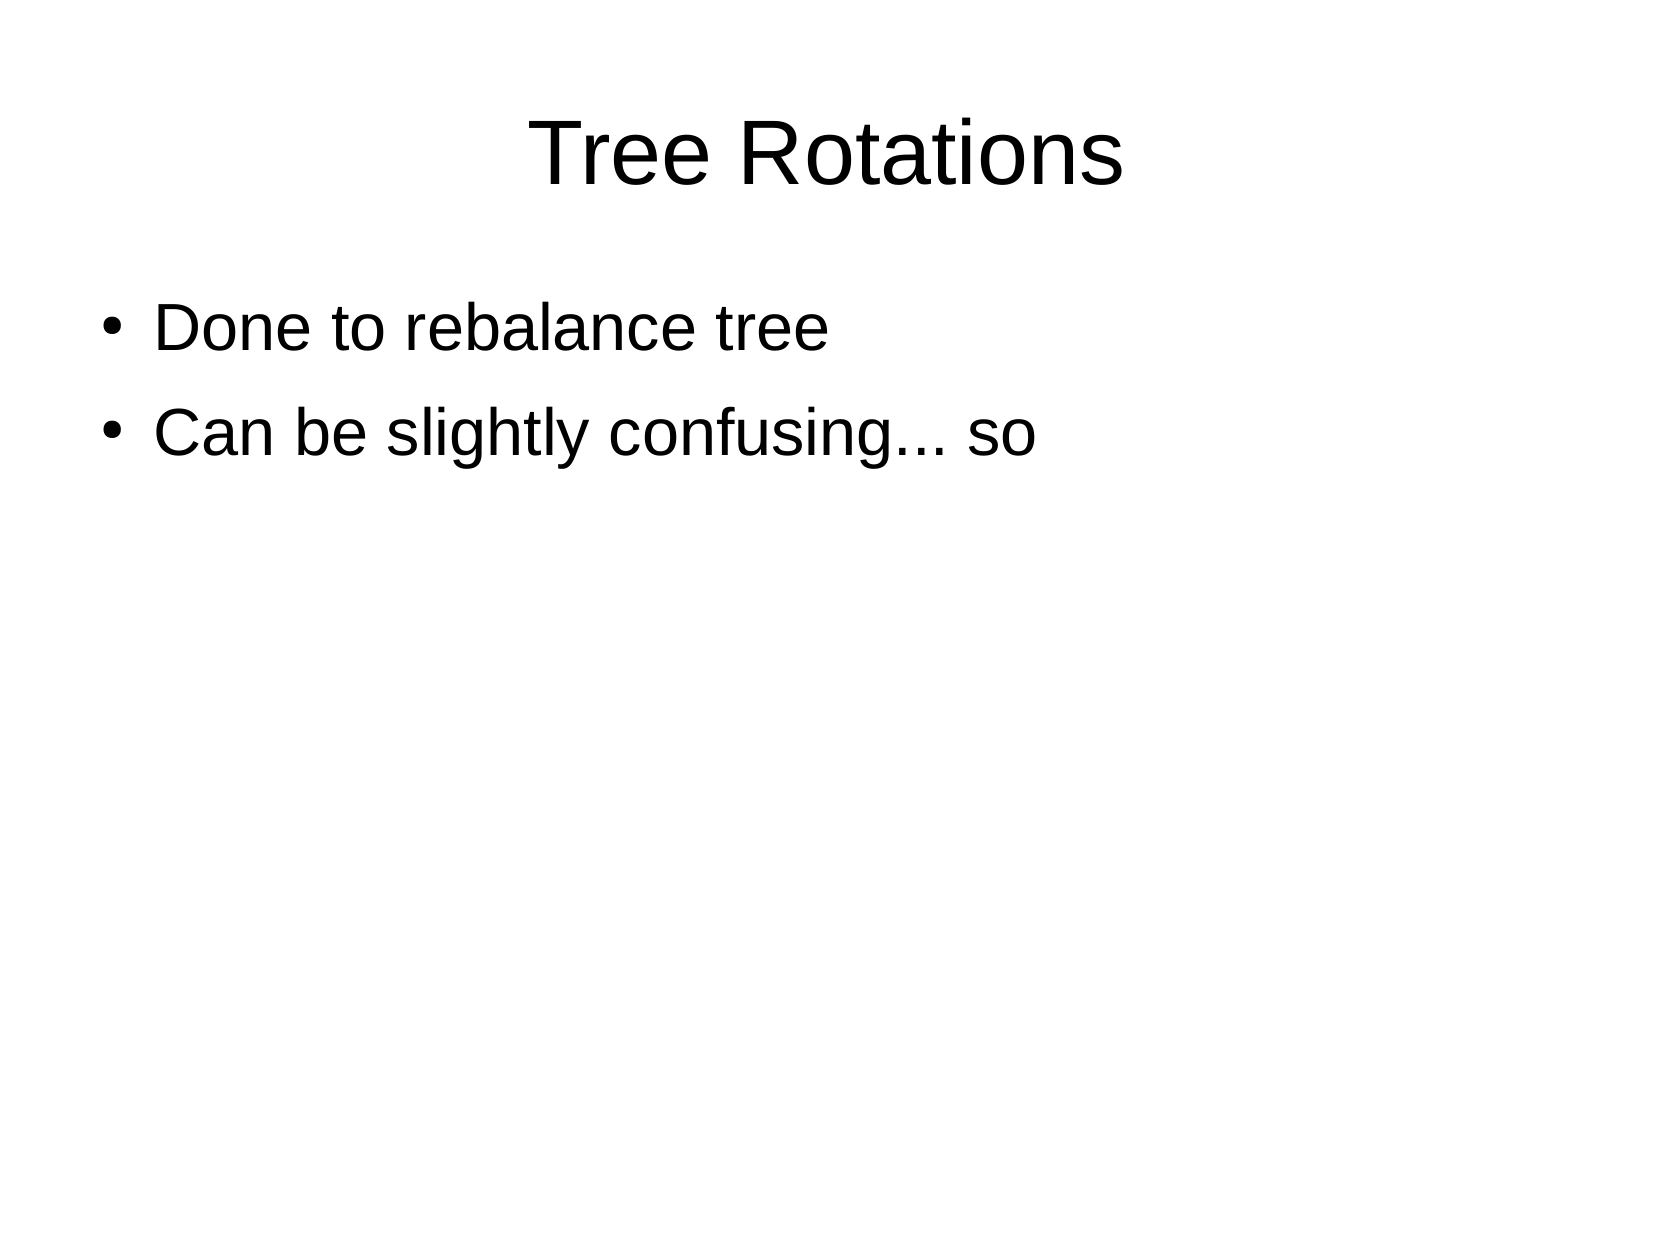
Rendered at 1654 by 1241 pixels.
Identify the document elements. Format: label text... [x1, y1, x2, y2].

title Tree Rotations [82, 49, 1571, 257]
list Done to rebalance tree Can be slightly confusing... so [82, 290, 1571, 1109]
